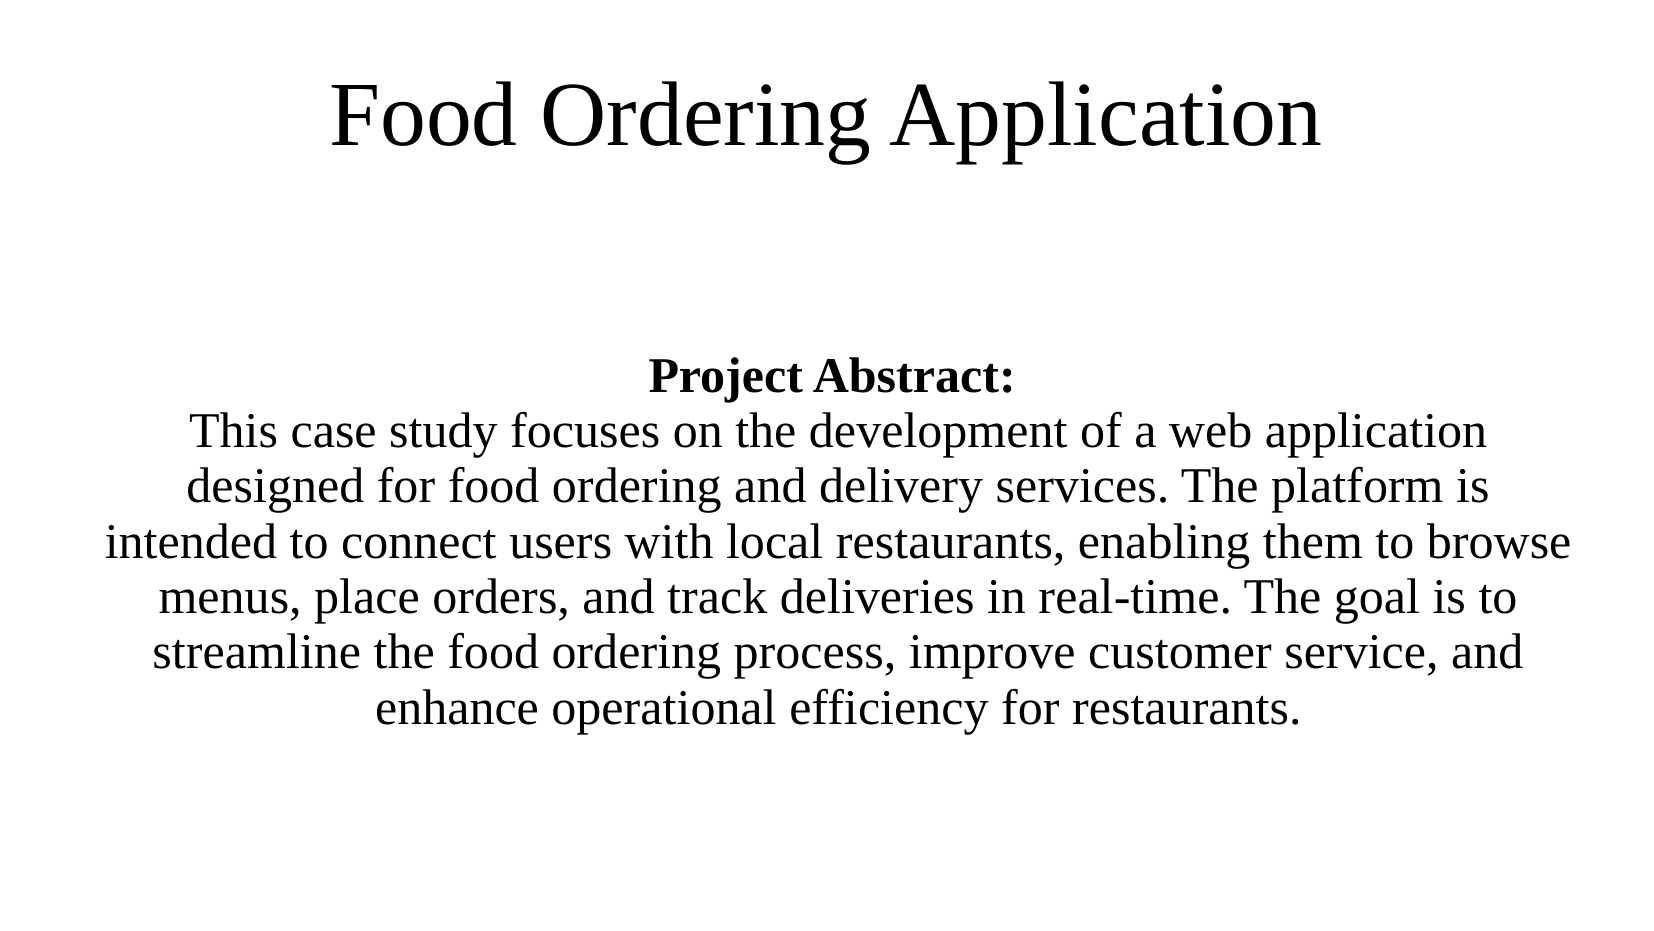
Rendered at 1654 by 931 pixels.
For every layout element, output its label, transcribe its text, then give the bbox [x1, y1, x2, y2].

title Food Ordering Application [82, 37, 1571, 193]
subtitle Project Abstract: This case study focuses on the development of a web application designed for food ordering and delivery services. The platform is intended to connect users with local restaurants, enabling them to browse menus, place orders, and track deliveries in real-time. The goal is to streamline the food ordering process, improve customer service, and enhance operational efficiency for restaurants. [94, 271, 1583, 812]
